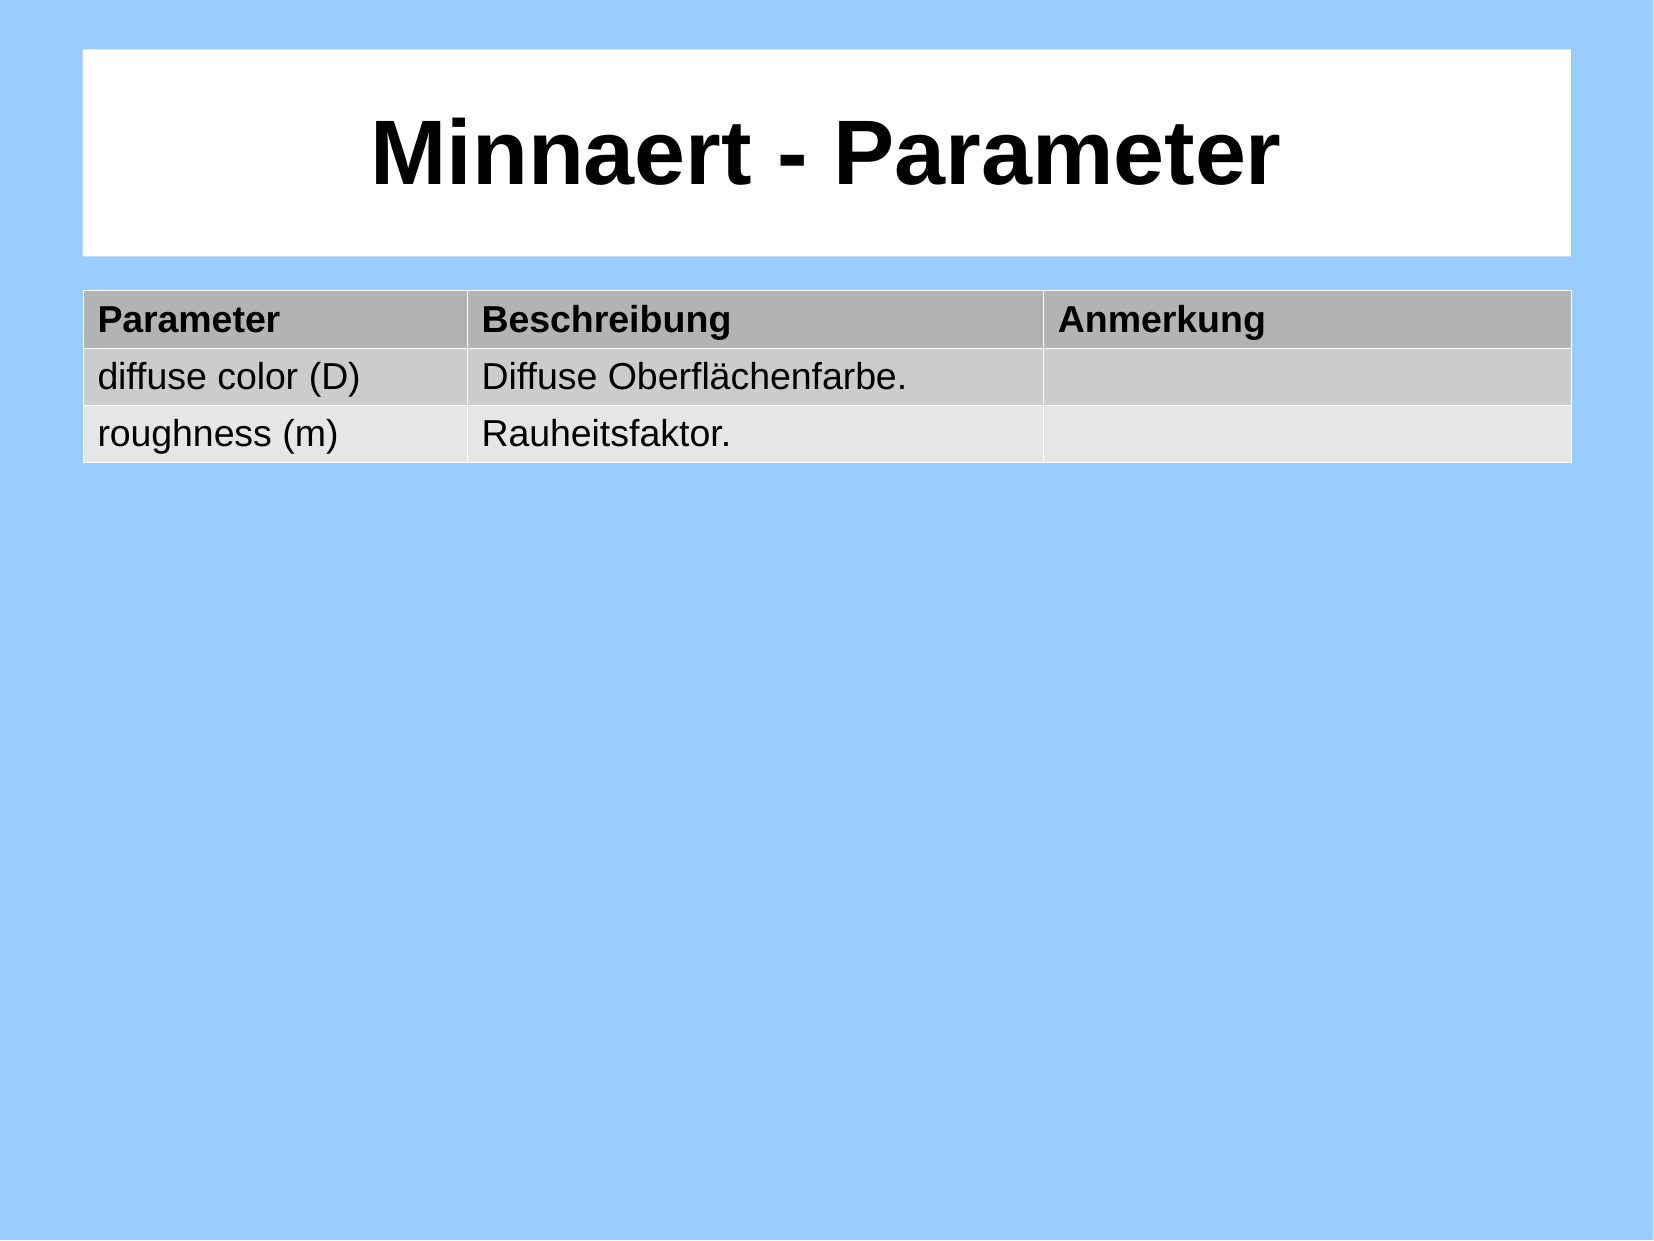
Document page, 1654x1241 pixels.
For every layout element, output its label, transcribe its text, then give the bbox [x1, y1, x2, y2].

table_header Parameter [84, 291, 467, 348]
table_header Anmerkung [1044, 291, 1571, 348]
title Minnaert - Parameter [82, 49, 1571, 257]
table_cell diffuse color (D) [84, 349, 467, 405]
table_cell Diffuse Oberflächenfarbe. [468, 349, 1043, 405]
table_cell [1044, 349, 1571, 405]
table_cell roughness (m) [84, 406, 467, 462]
table_header Beschreibung [468, 291, 1043, 348]
table_cell Rauheitsfaktor. [468, 406, 1043, 462]
table_cell [1044, 406, 1571, 462]
